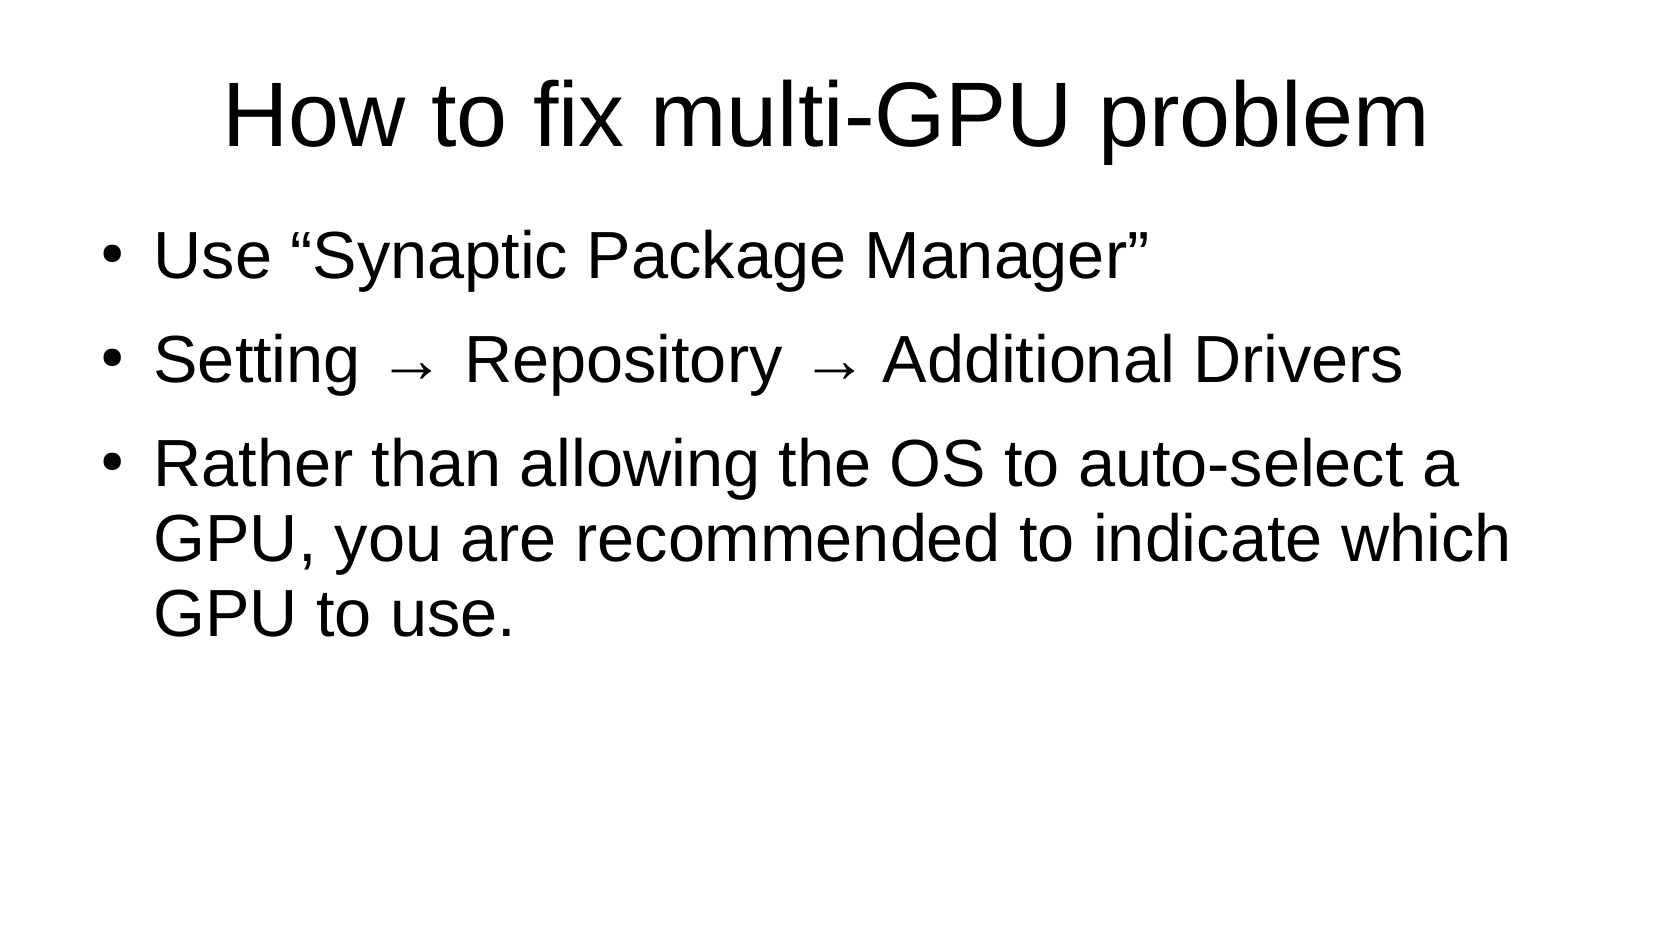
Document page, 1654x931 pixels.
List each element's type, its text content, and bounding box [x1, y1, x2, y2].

title How to fix multi-GPU problem [82, 37, 1571, 193]
list Use “Synaptic Package Manager” Setting → Repository → Additional Drivers Rather than allowing the OS to auto-select a GPU, you are recommended to indicate which GPU to use. [82, 217, 1571, 758]
